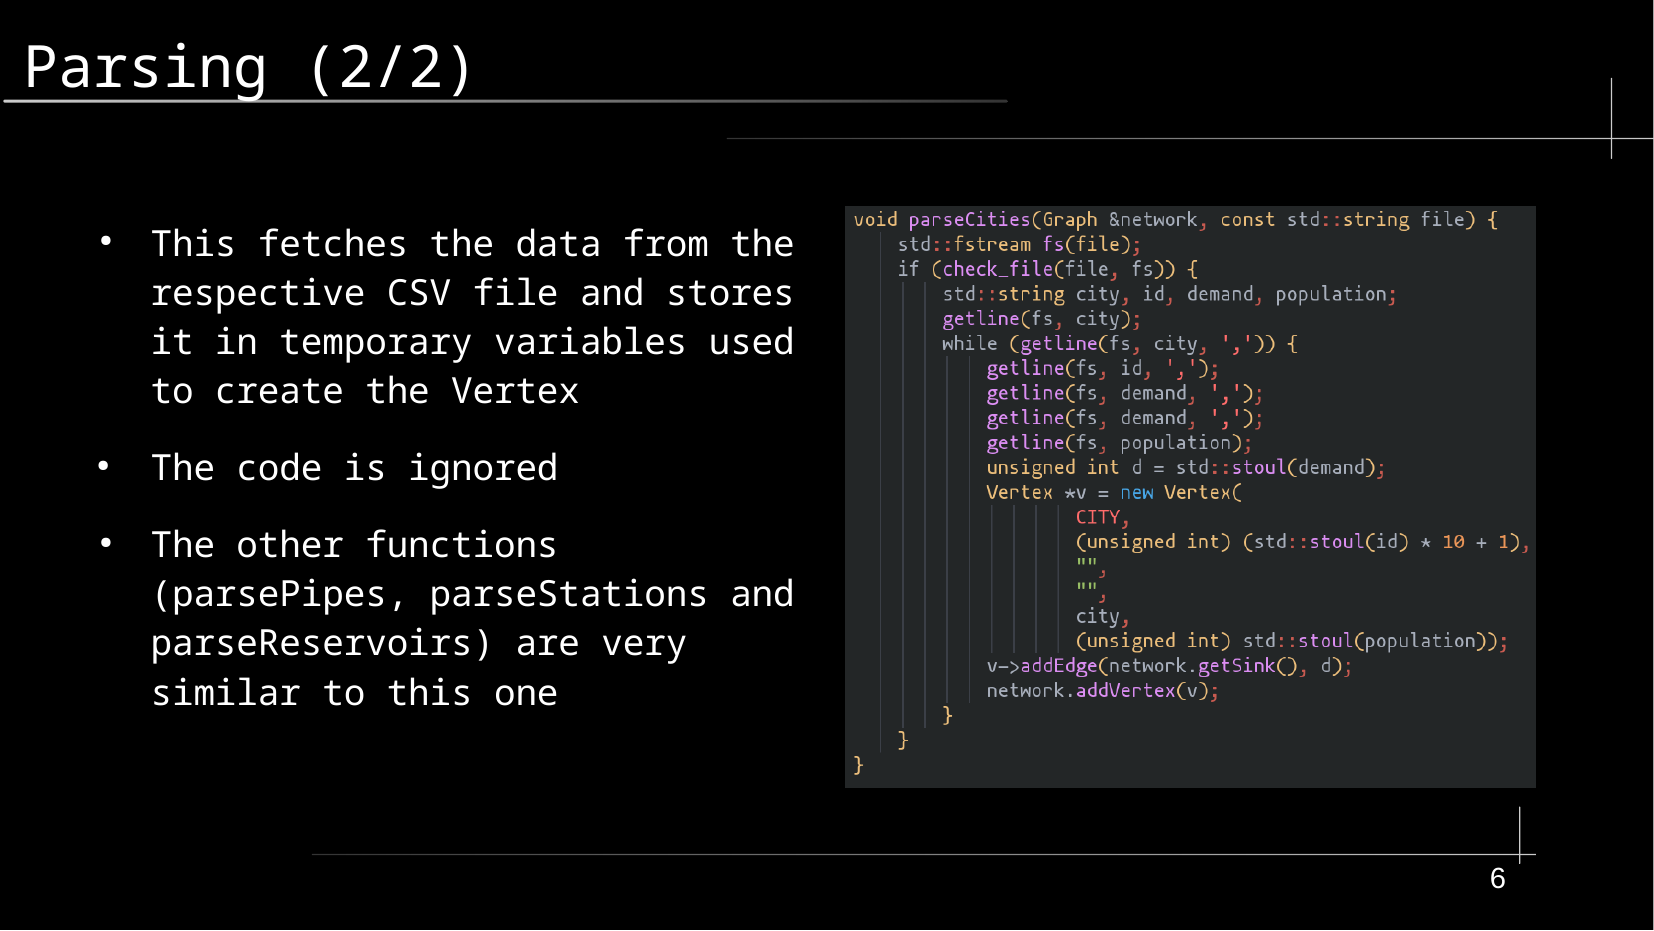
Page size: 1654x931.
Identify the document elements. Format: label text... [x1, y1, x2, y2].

list This fetches the data from the respective CSV file and stores it in temporary variables used to create the Vertex The code is ignored The other functions (parsePipes, parseStations and parseReservoirs) are very similar to this one [82, 217, 798, 758]
title Parsing (2/2) [23, 11, 1589, 119]
picture [845, 206, 1536, 788]
